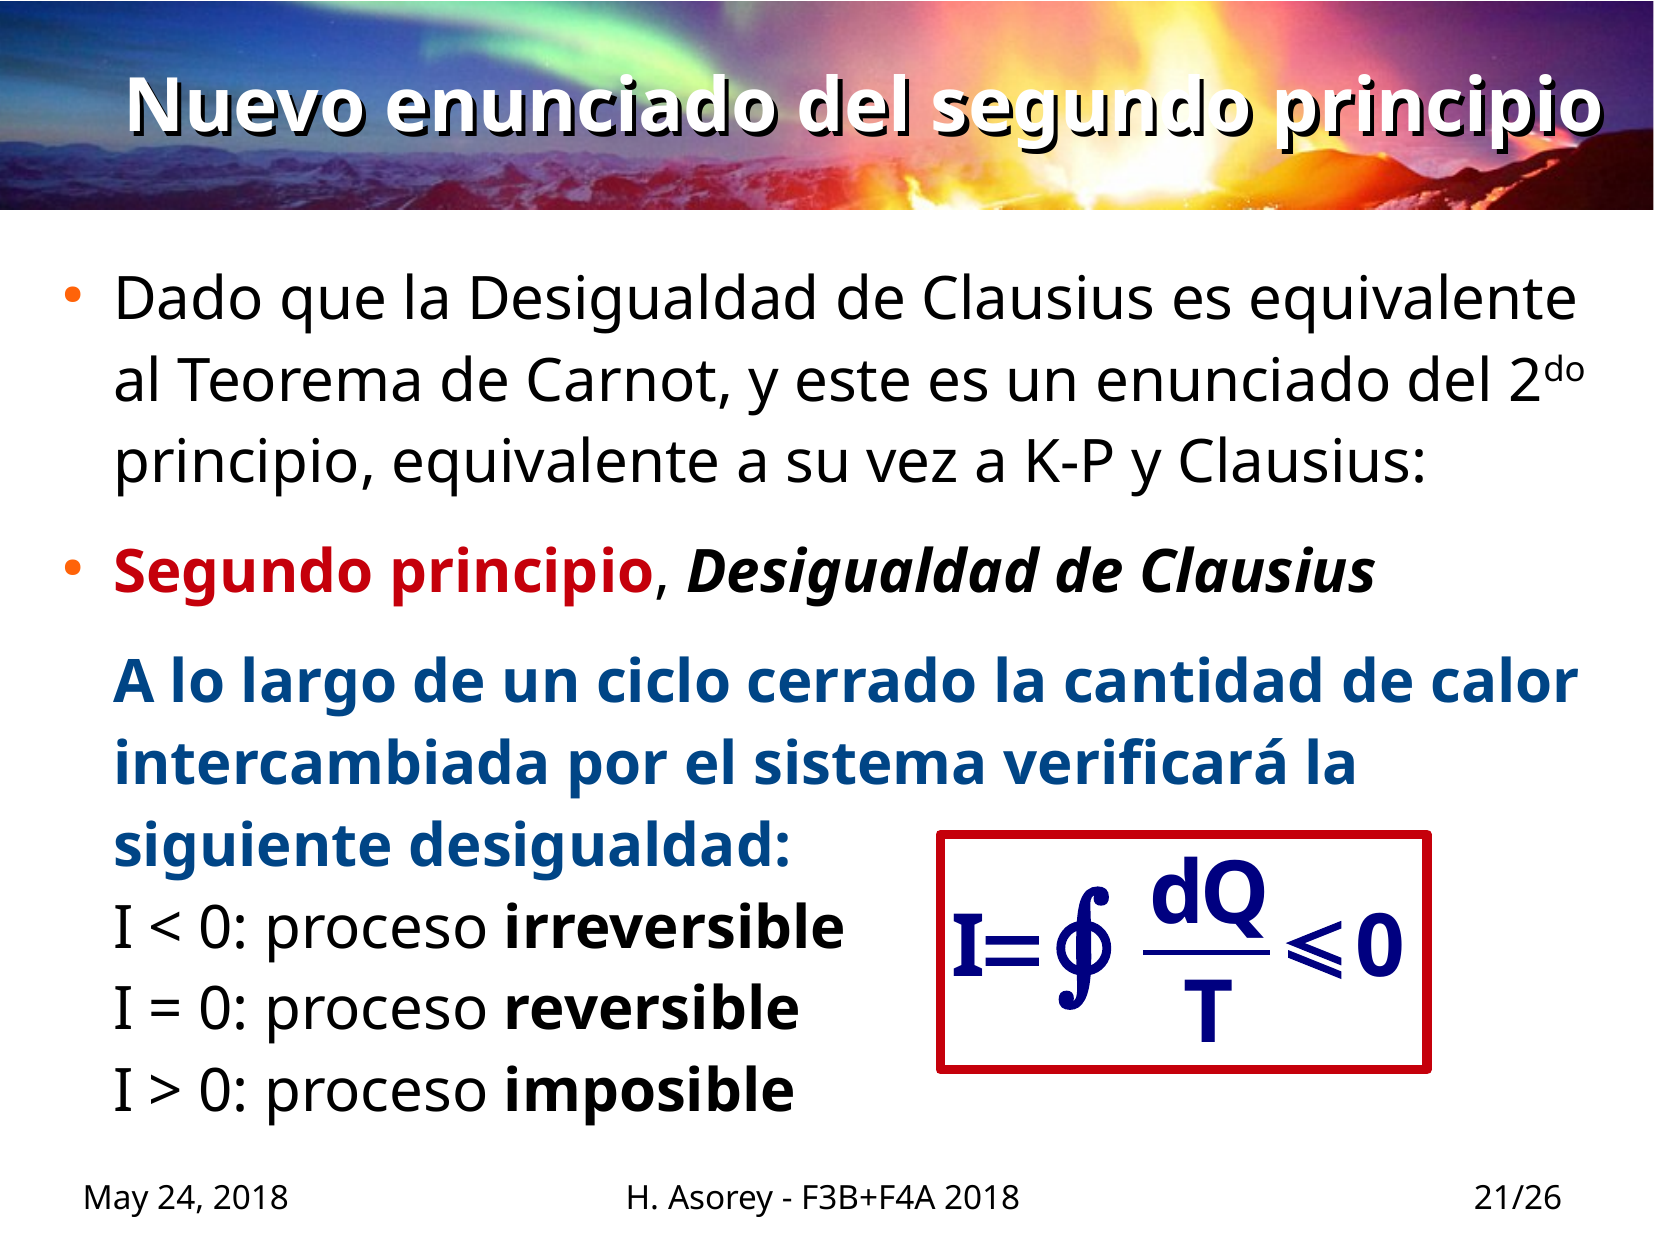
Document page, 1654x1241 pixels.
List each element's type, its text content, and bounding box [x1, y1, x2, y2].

picture [0, 1, 1654, 210]
title Nuevo enunciado del segundo principio [45, 15, 1606, 191]
list Dado que la Desigualdad de Clausius es equivalente al Teorema de Carnot, y este es un enunciado del 2do principio, equivalente a su vez a K-P y Clausius: Segundo principio, Desigualdad de Clausius A lo largo de un ciclo cerrado la cantidad de calor intercambiada por el sistema verificará la siguiente desigualdad: I < 0: proceso irreversible I = 0: proceso reversible I > 0: proceso imposible [45, 255, 1606, 1186]
chart [945, 839, 1423, 1066]
